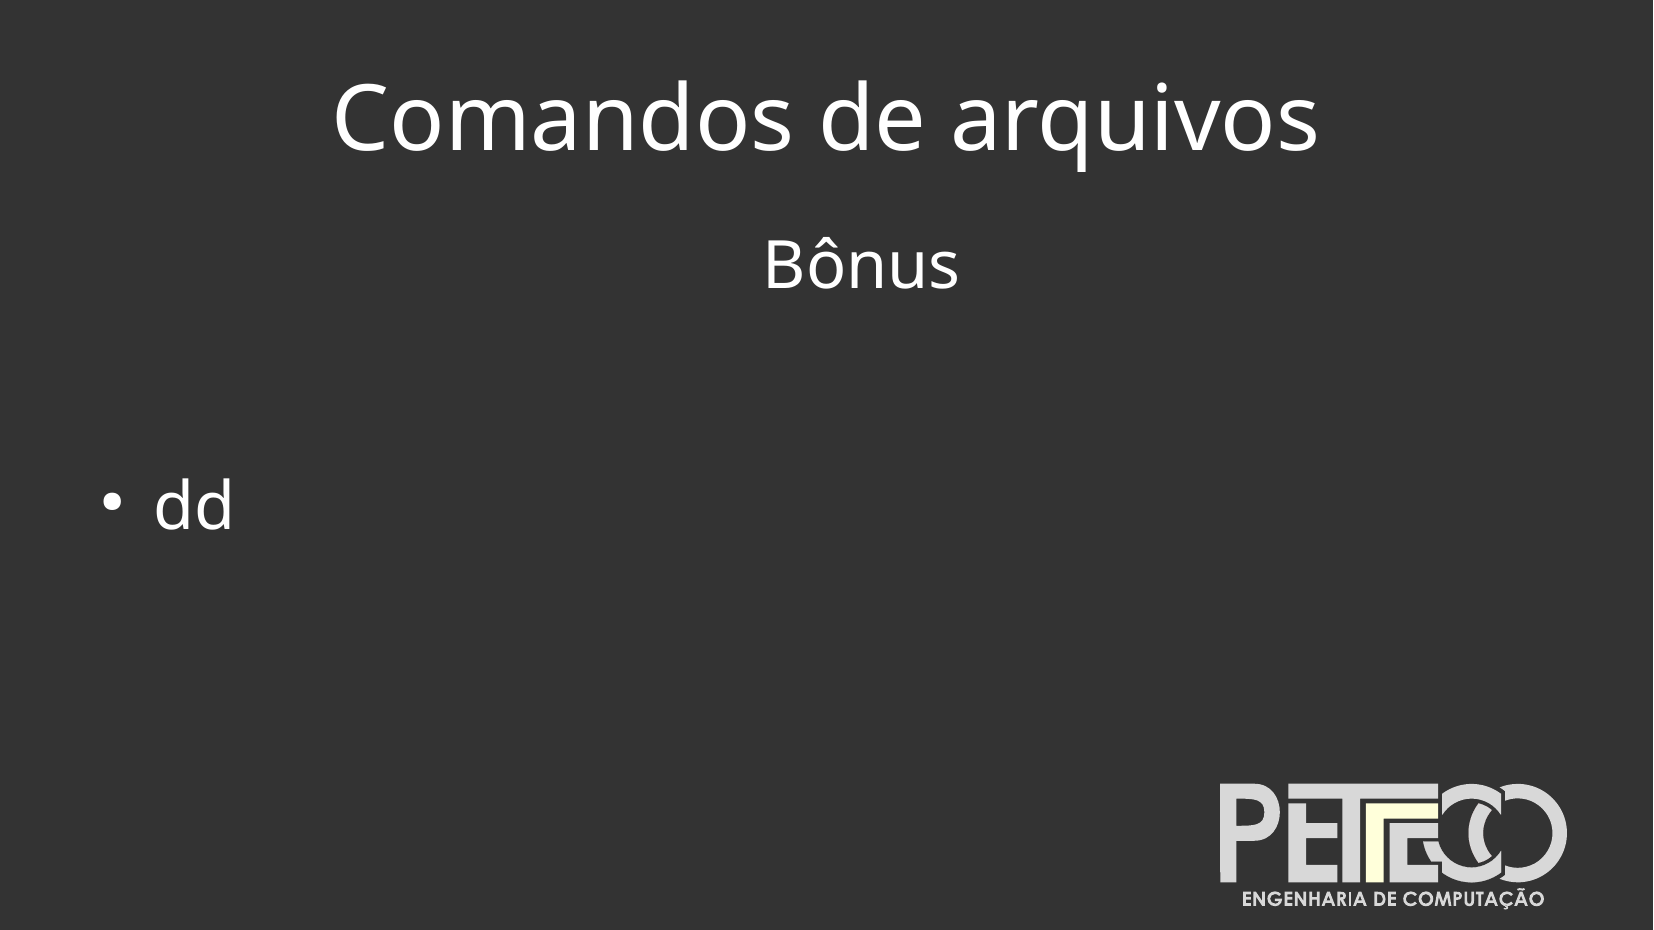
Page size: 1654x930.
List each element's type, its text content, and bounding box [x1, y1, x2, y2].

list Bônus dd [82, 217, 1571, 796]
title Comandos de arquivos [82, 37, 1571, 193]
